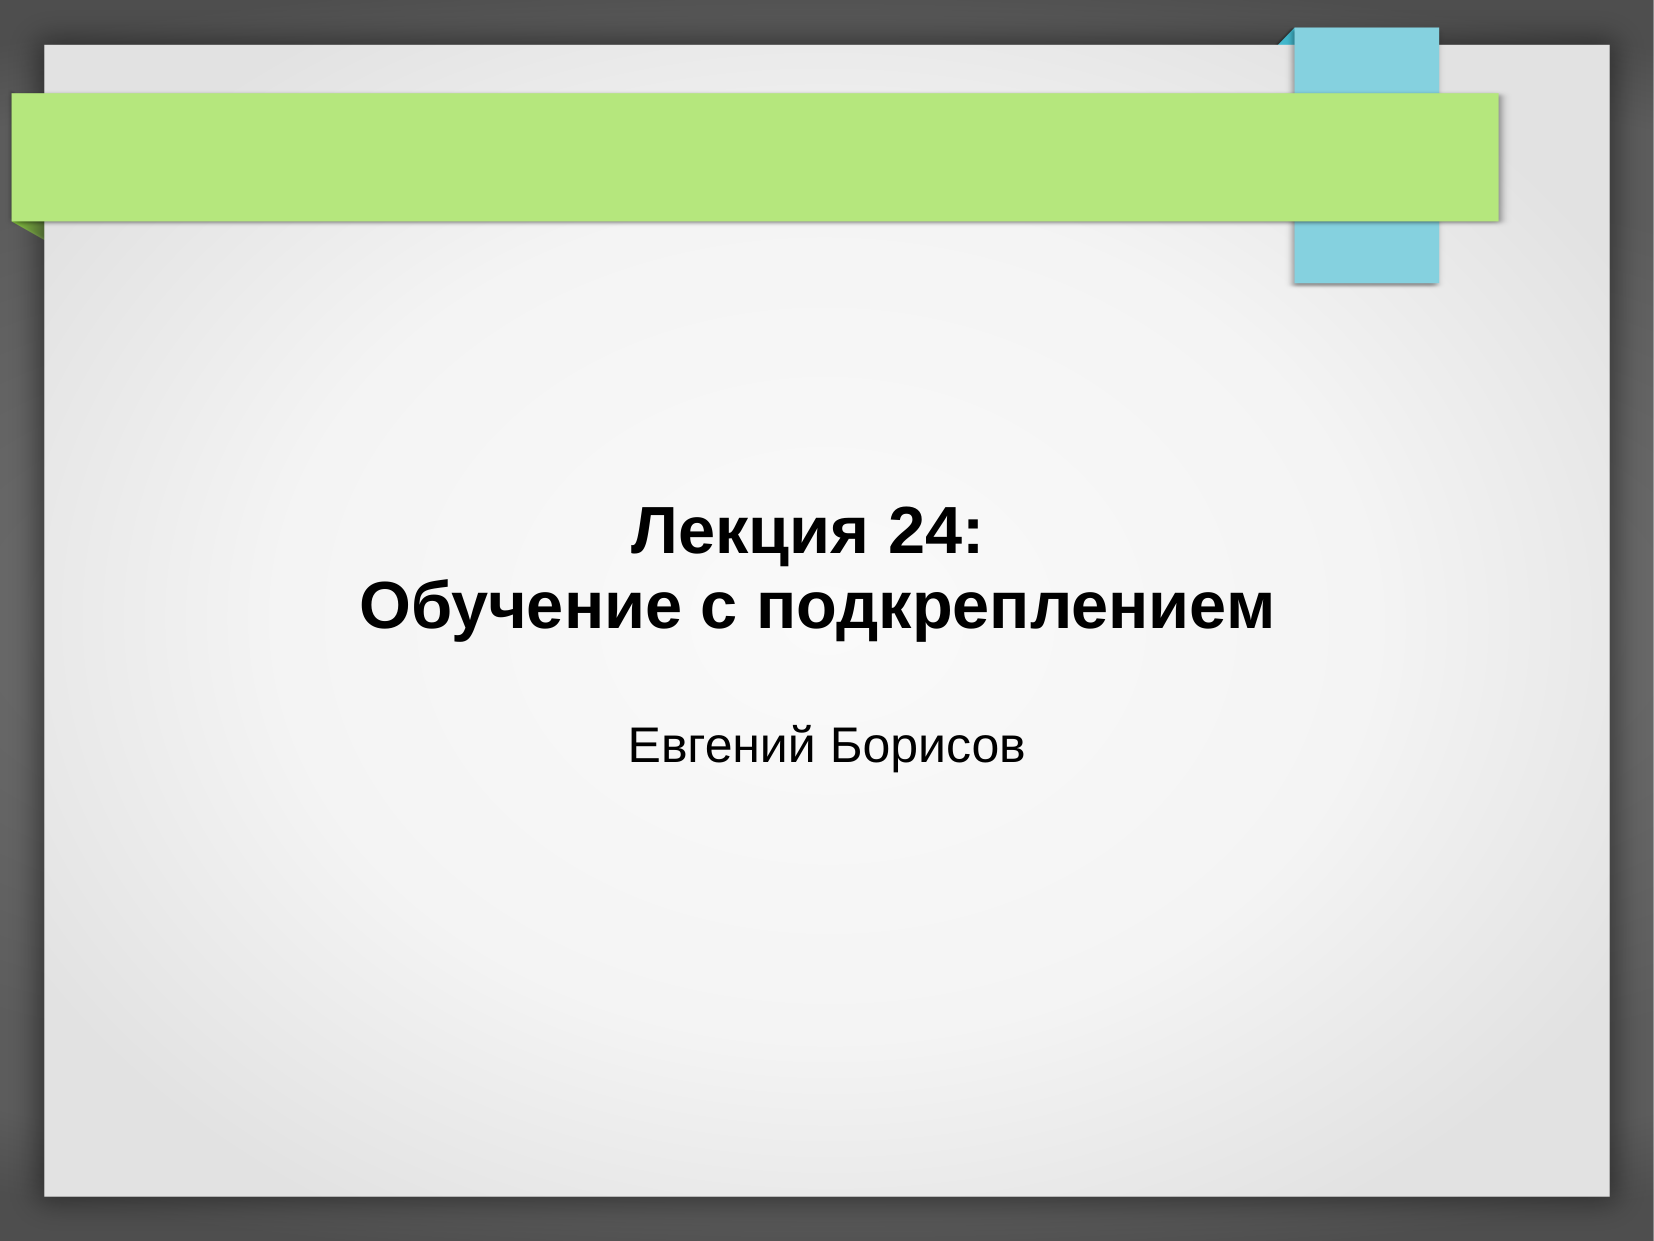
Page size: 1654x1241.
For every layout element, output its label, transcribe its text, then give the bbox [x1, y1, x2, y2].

subtitle Лекция 24: Обучение с подкреплением Евгений Борисов [82, 290, 1571, 1010]
picture [0, 0, 1654, 1241]
